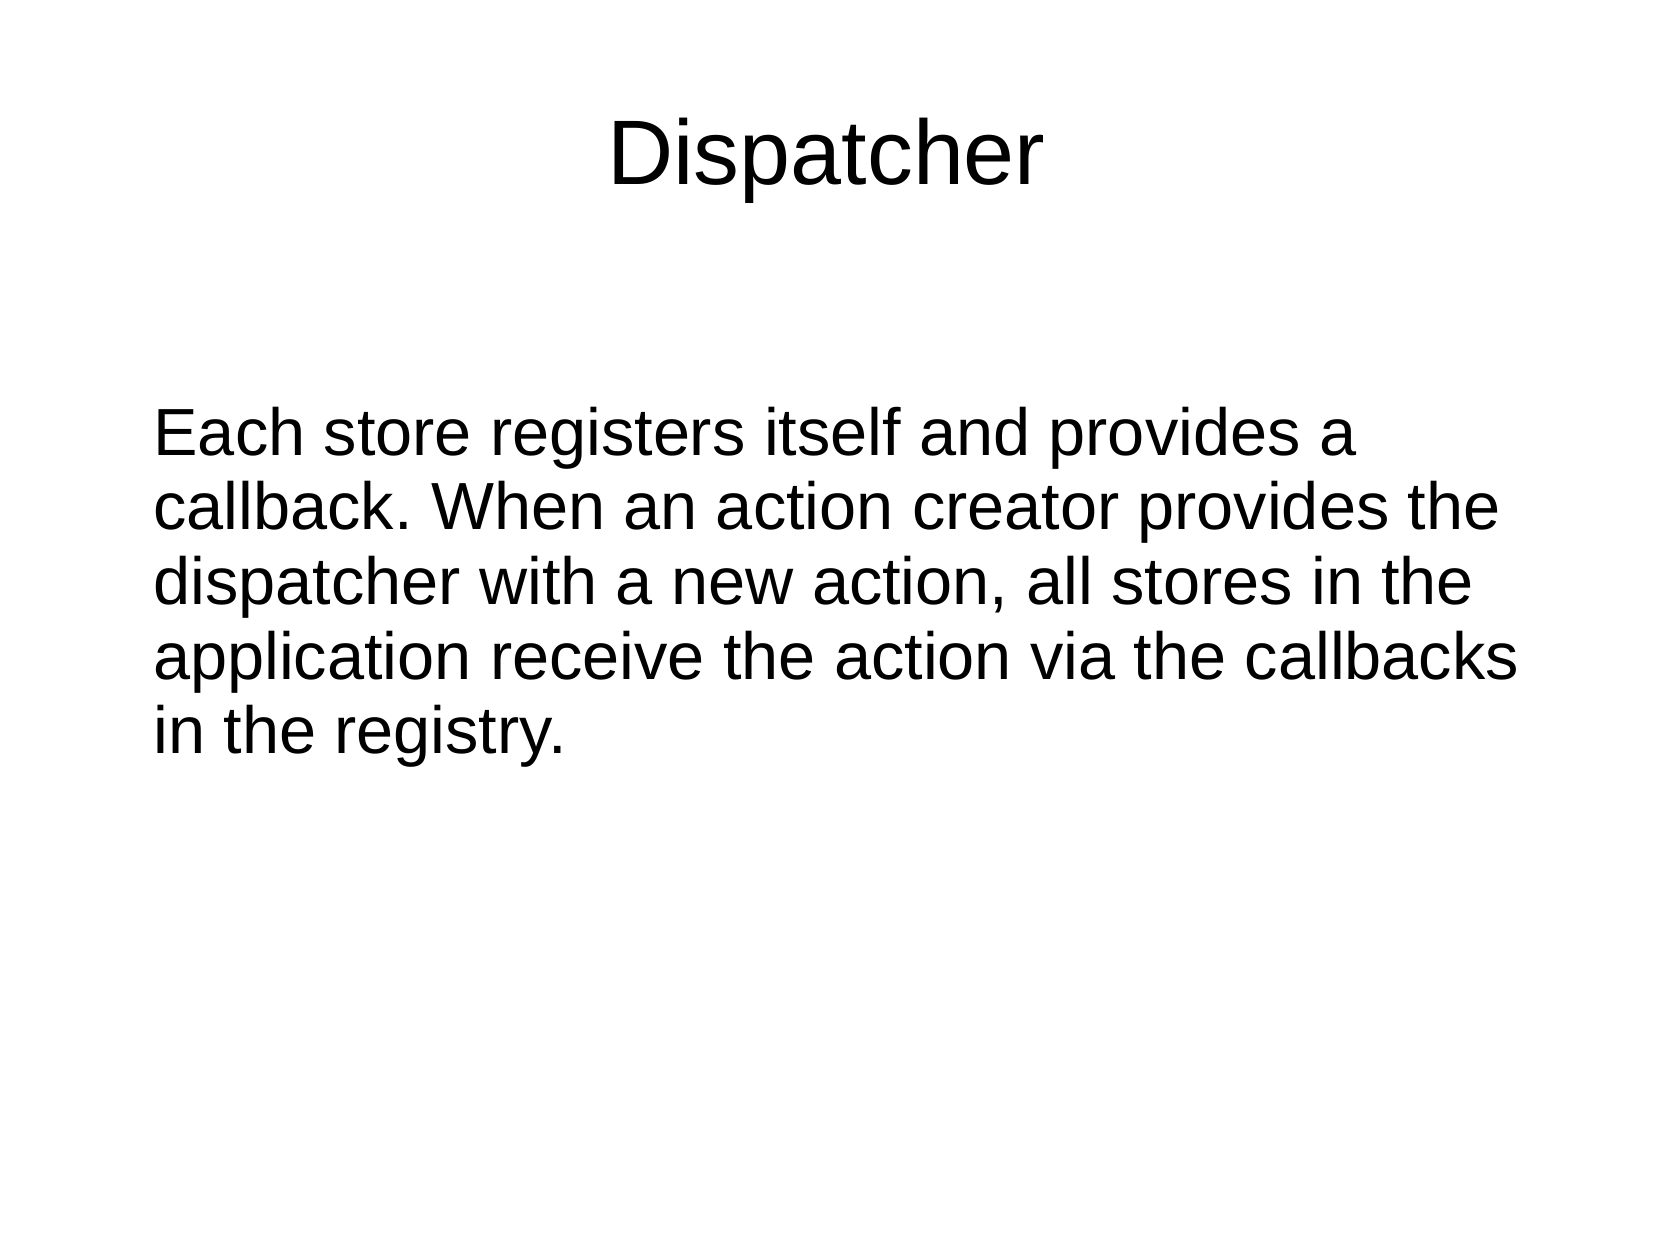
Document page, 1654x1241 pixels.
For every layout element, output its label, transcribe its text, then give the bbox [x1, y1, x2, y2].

title Dispatcher [82, 49, 1571, 257]
list Each store registers itself and provides a callback. When an action creator provides the dispatcher with a new action, all stores in the application receive the action via the callbacks in the registry. [82, 290, 1571, 1010]
